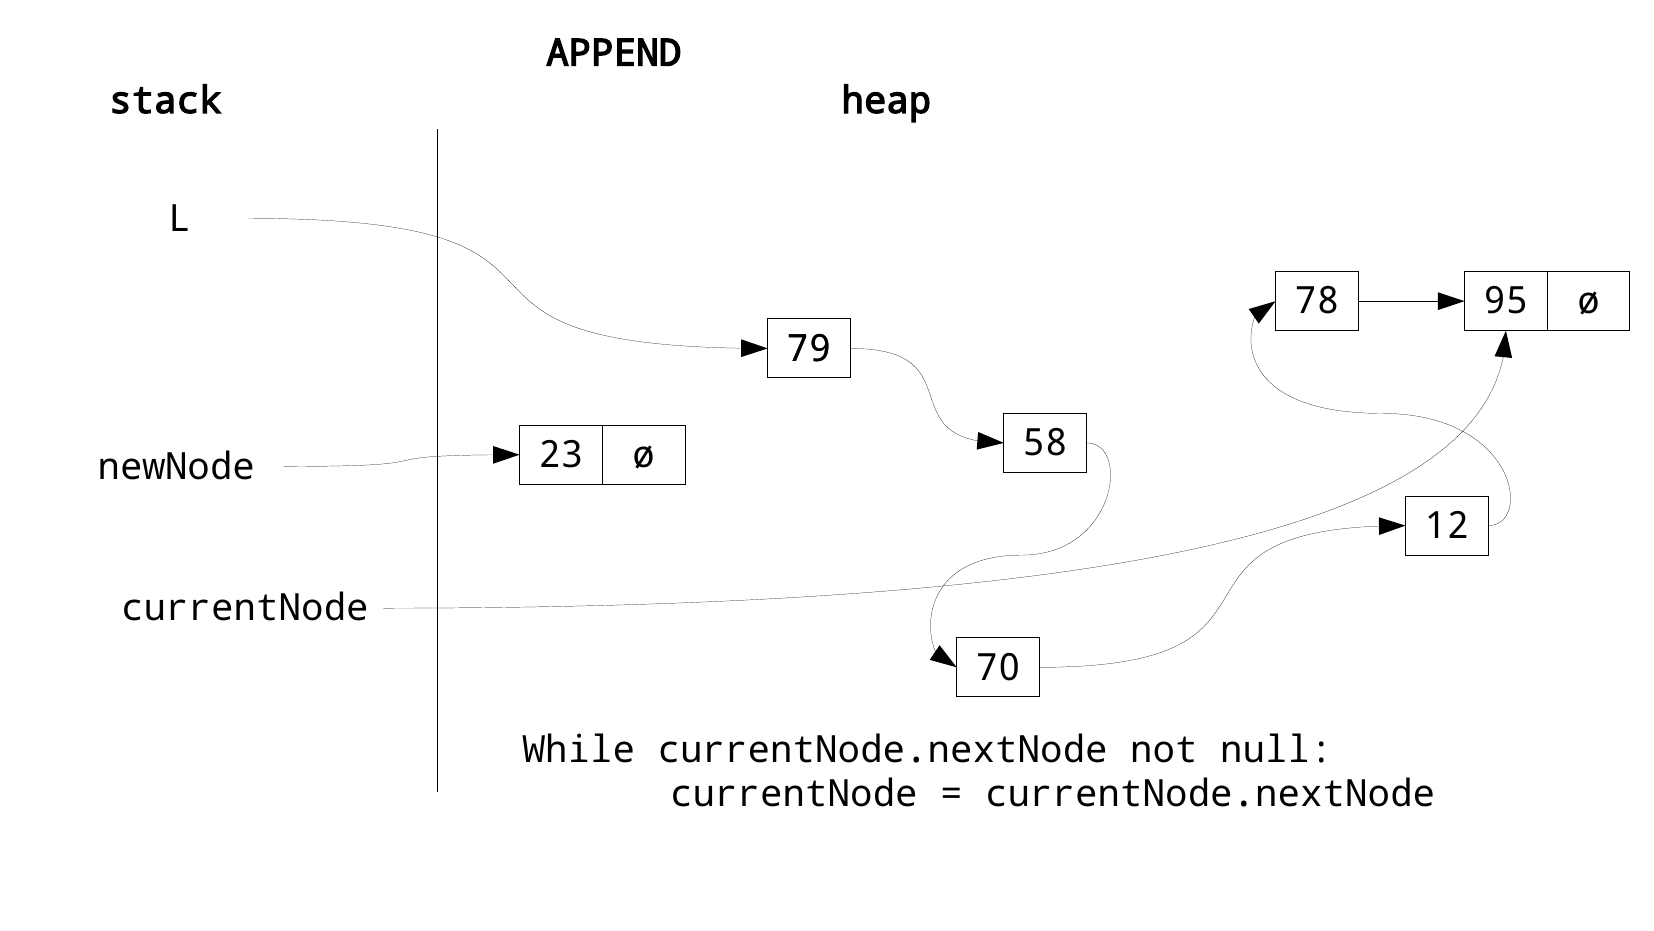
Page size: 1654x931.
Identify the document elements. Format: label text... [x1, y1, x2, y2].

text_box heap [826, 70, 1040, 130]
text_box newNode [82, 437, 284, 496]
text_box stack [94, 70, 308, 130]
text_box 12 [1405, 496, 1489, 556]
text_box L [153, 188, 249, 248]
text_box 23 [519, 425, 603, 485]
text_box While currentNode.nextNode not null: currentNode = currentNode.nextNode [507, 720, 1501, 824]
text_box APPEND [531, 23, 1028, 83]
text_box 79 [767, 318, 851, 378]
text_box ø [1547, 271, 1630, 331]
text_box 70 [956, 637, 1040, 697]
text_box 95 [1464, 271, 1547, 331]
text_box 58 [1003, 413, 1087, 473]
text_box currentNode [106, 578, 384, 638]
text_box ø [603, 425, 686, 485]
text_box 78 [1275, 271, 1359, 331]
